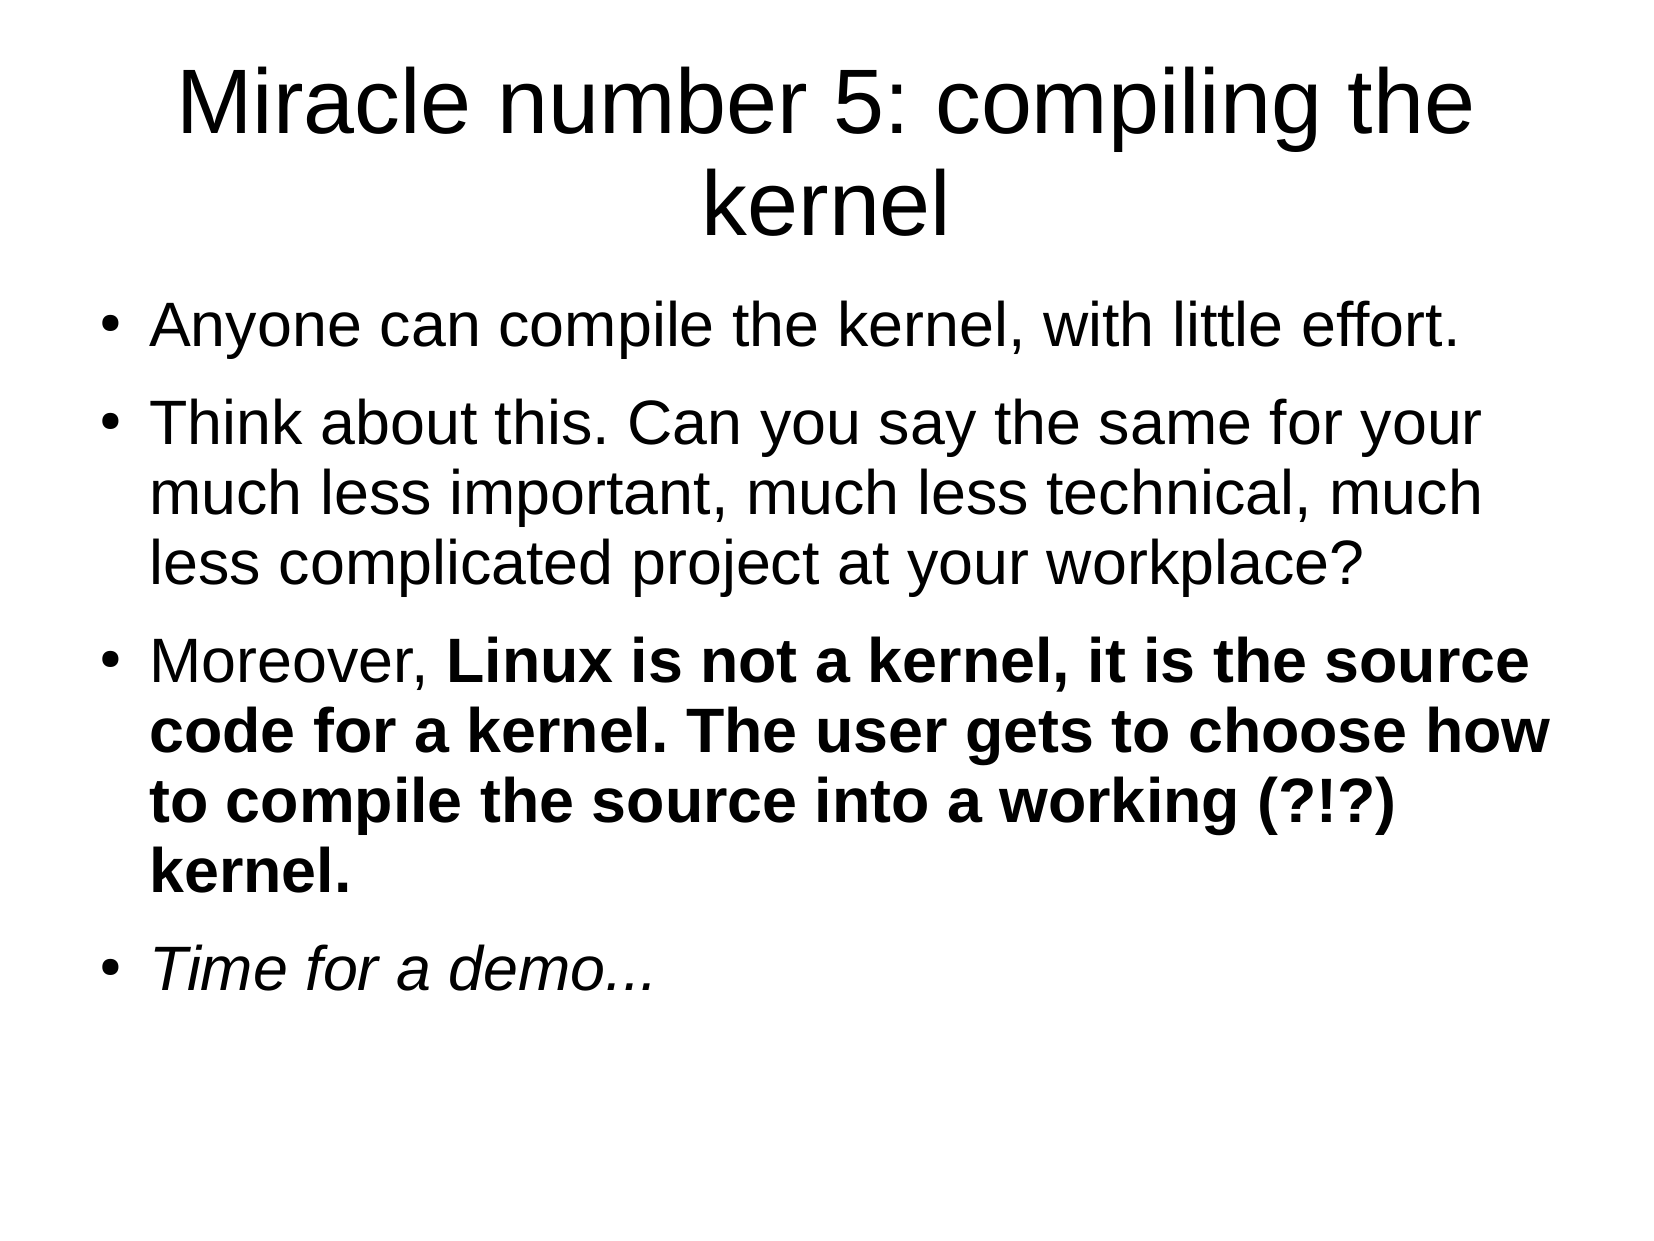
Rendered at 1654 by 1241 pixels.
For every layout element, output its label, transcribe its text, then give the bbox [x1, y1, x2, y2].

title Miracle number 5: compiling the kernel [82, 49, 1571, 257]
list Anyone can compile the kernel, with little effort. Think about this. Can you say the same for your much less important, much less technical, much less complicated project at your workplace? Moreover, Linux is not a kernel, it is the source code for a kernel. The user gets to choose how to compile the source into a working (?!?) kernel. Time for a demo... [82, 290, 1571, 1010]
